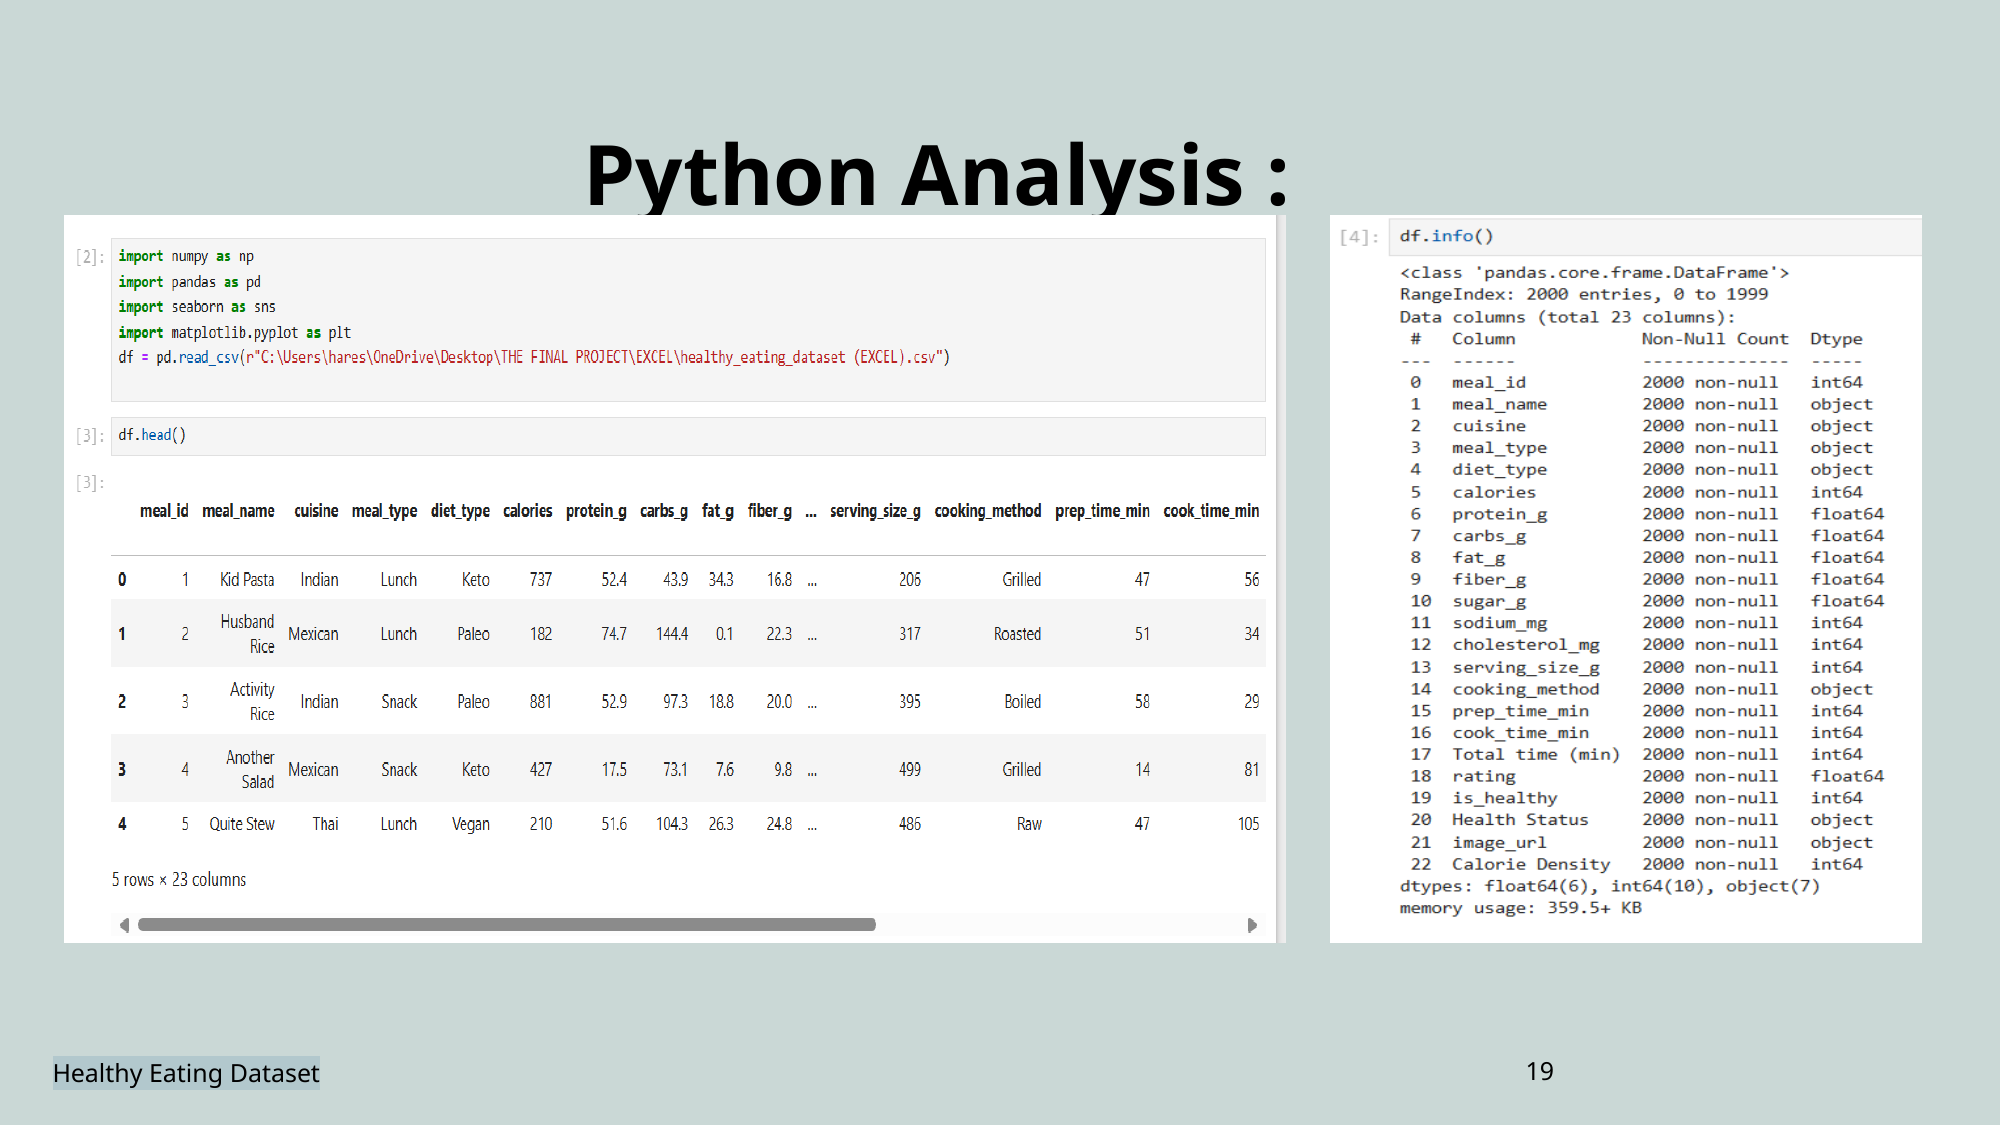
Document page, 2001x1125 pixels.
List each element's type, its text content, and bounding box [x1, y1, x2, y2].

text_box [1510, 1042, 1961, 1103]
picture [64, 215, 1286, 943]
title Python Analysis : [0, 125, 1876, 216]
text_box Healthy Eating Dataset [37, 1042, 713, 1103]
picture [1330, 215, 1922, 943]
